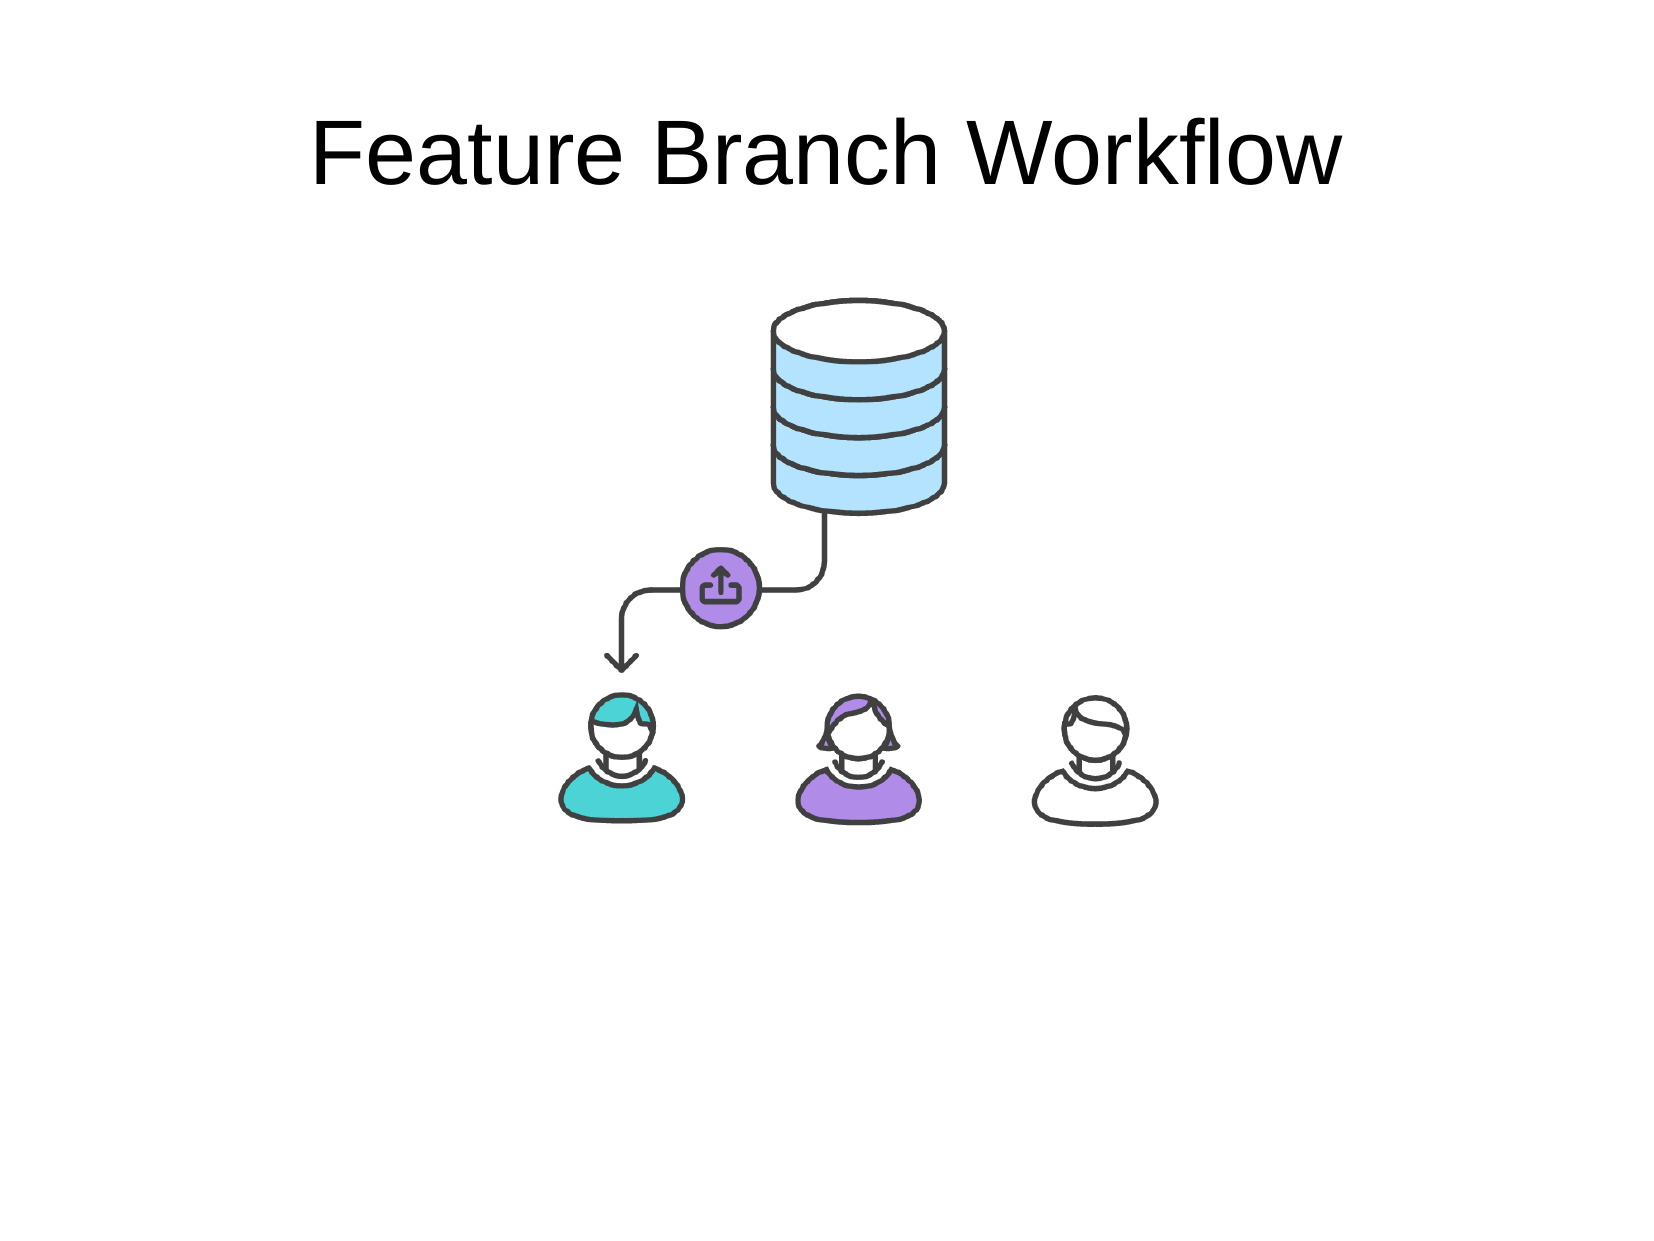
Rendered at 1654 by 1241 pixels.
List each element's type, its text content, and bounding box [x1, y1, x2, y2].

picture [293, 296, 1423, 837]
title Feature Branch Workflow [82, 49, 1571, 257]
